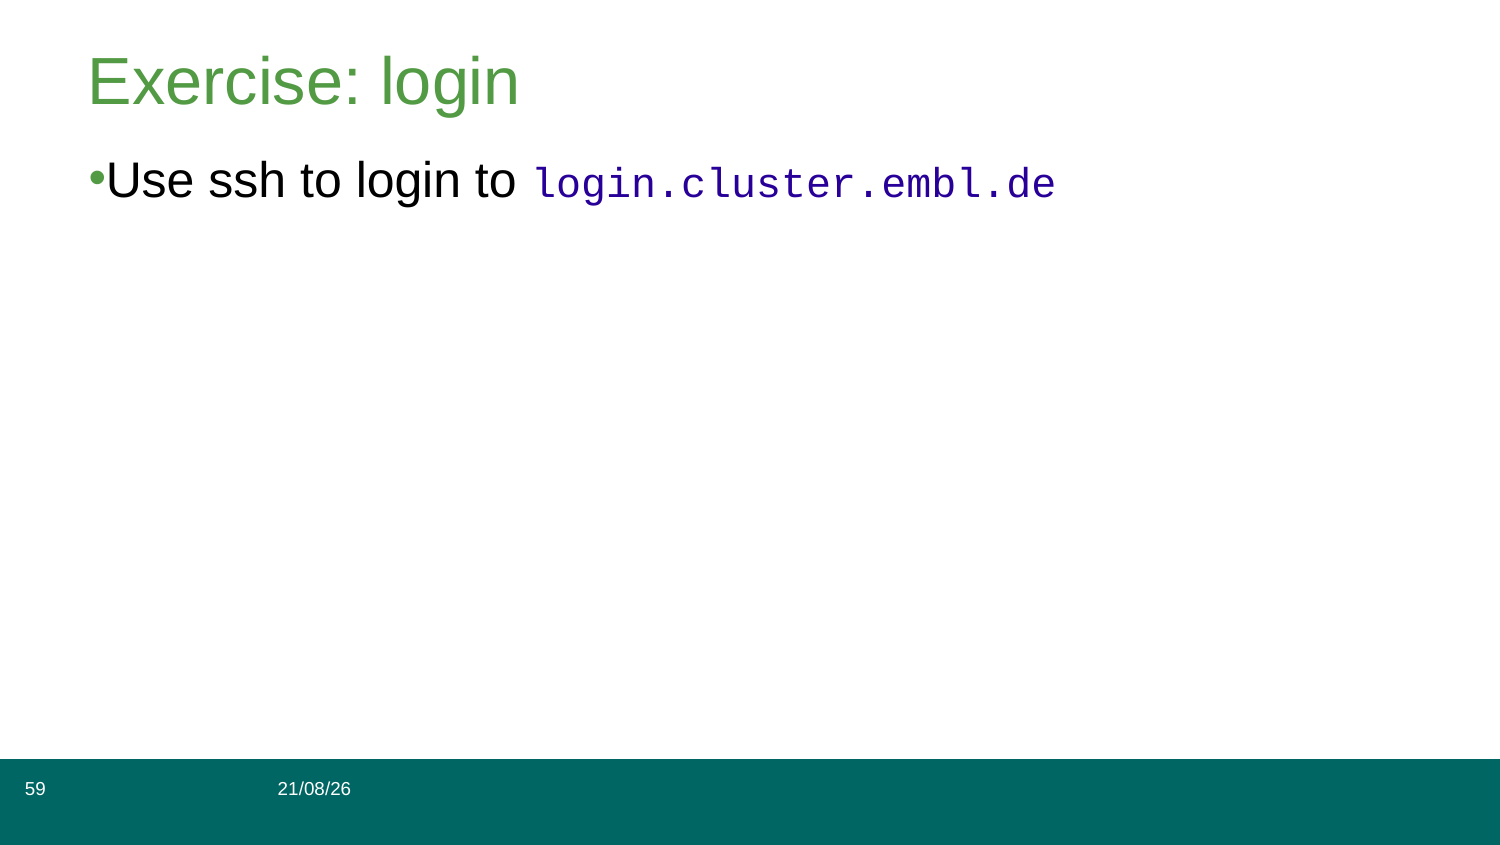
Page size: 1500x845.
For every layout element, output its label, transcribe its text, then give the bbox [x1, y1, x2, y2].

text_box <number> [24, 776, 76, 799]
text_box 19/03/19 [277, 776, 553, 799]
title Exercise: login [87, 37, 1426, 132]
list Use ssh to login to login.cluster.embl.de [88, 147, 1427, 683]
